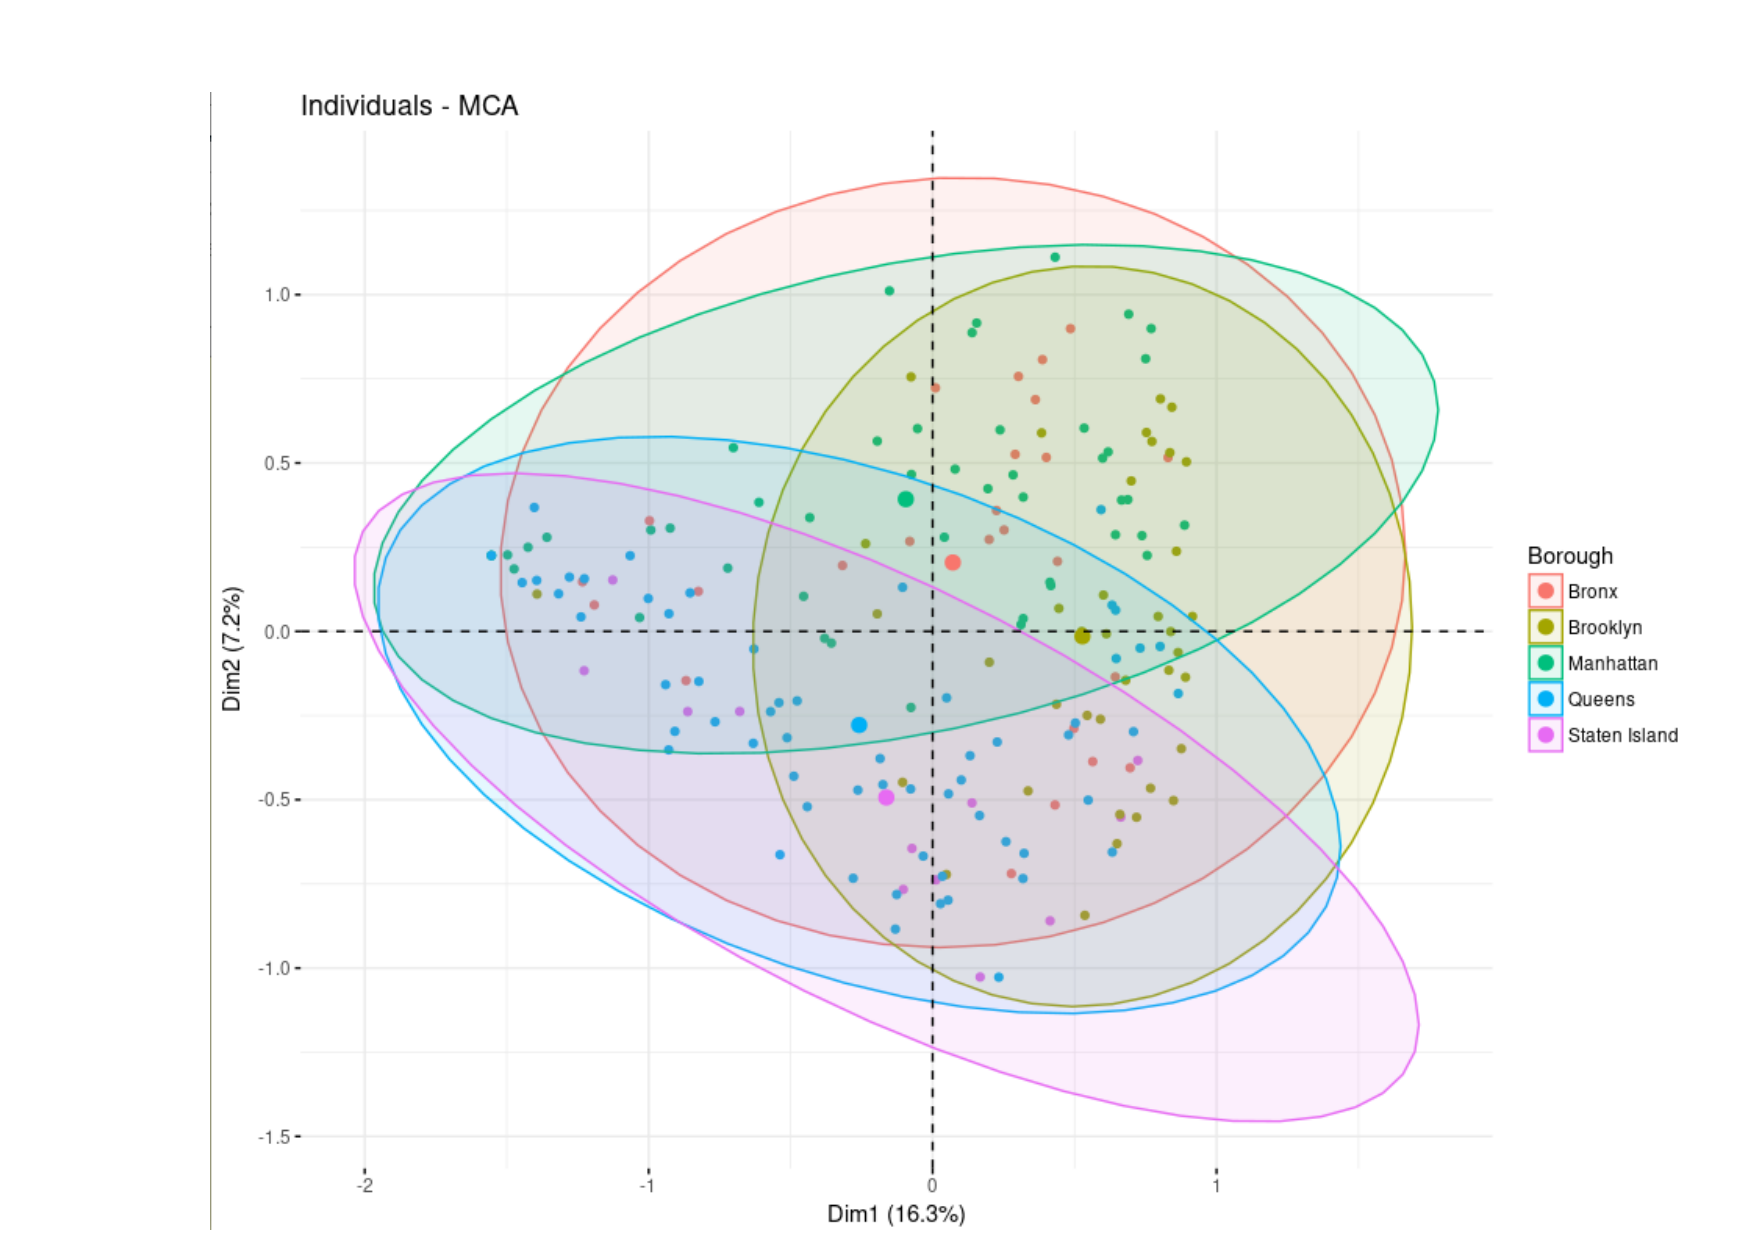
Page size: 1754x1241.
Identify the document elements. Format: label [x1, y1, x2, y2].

picture [210, 92, 1681, 1231]
